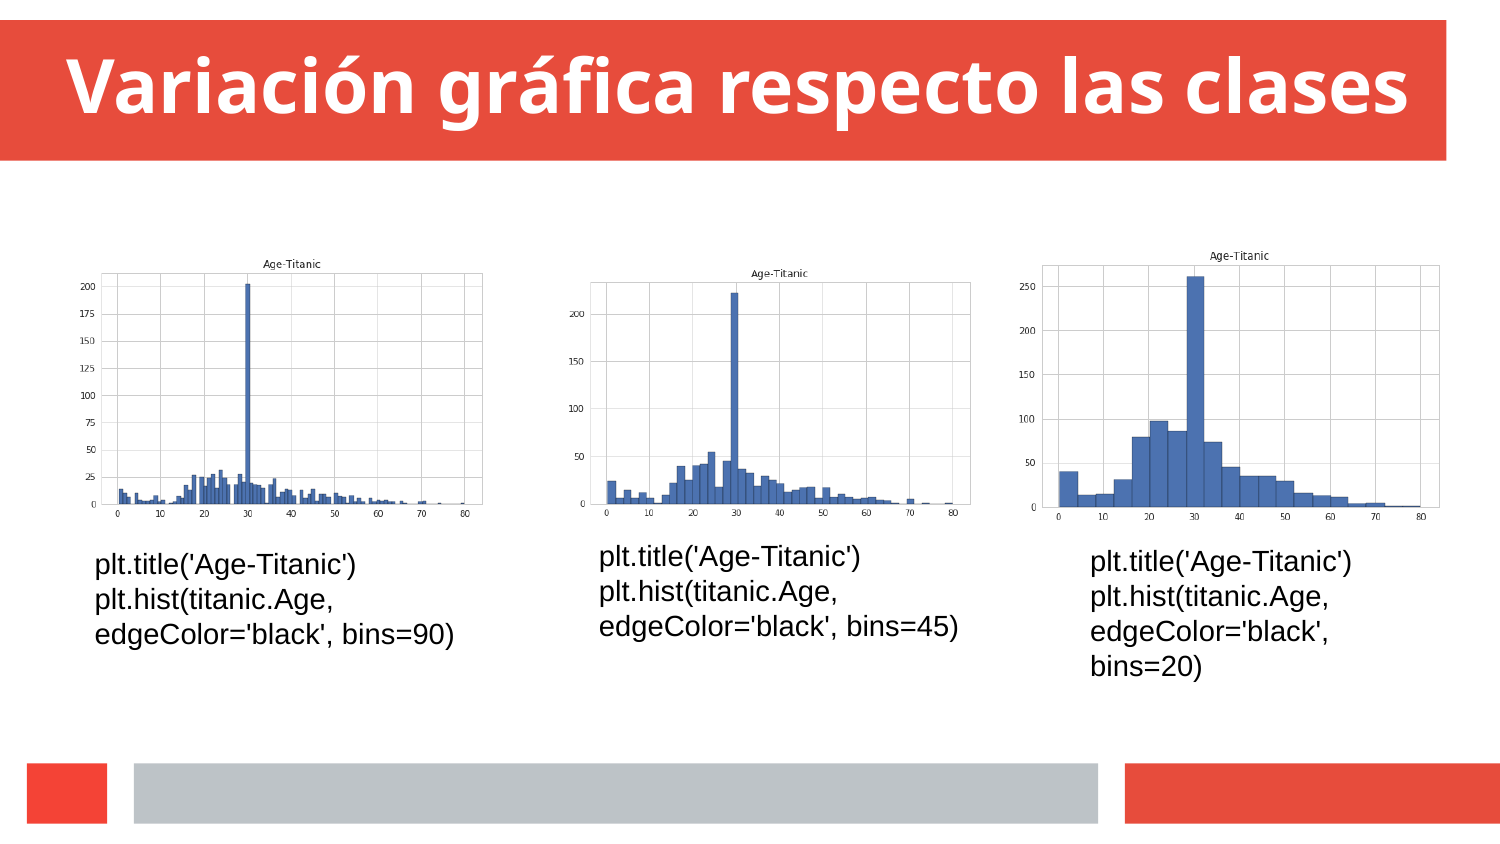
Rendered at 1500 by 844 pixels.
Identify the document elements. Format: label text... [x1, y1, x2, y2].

text_box plt.title('Age-Titanic') plt.hist(titanic.Age, edgeColor='black', bins=45) [583, 522, 1037, 692]
picture [1012, 244, 1444, 528]
title Variación gráfica respecto las clases [53, 40, 1447, 141]
text_box plt.title('Age-Titanic') plt.hist(titanic.Age, edgeColor='black', bins=90) [79, 530, 512, 631]
picture [73, 253, 487, 524]
text_box plt.title('Age-Titanic') plt.hist(titanic.Age, edgeColor='black', bins=20) [1075, 527, 1447, 628]
picture [562, 263, 975, 523]
